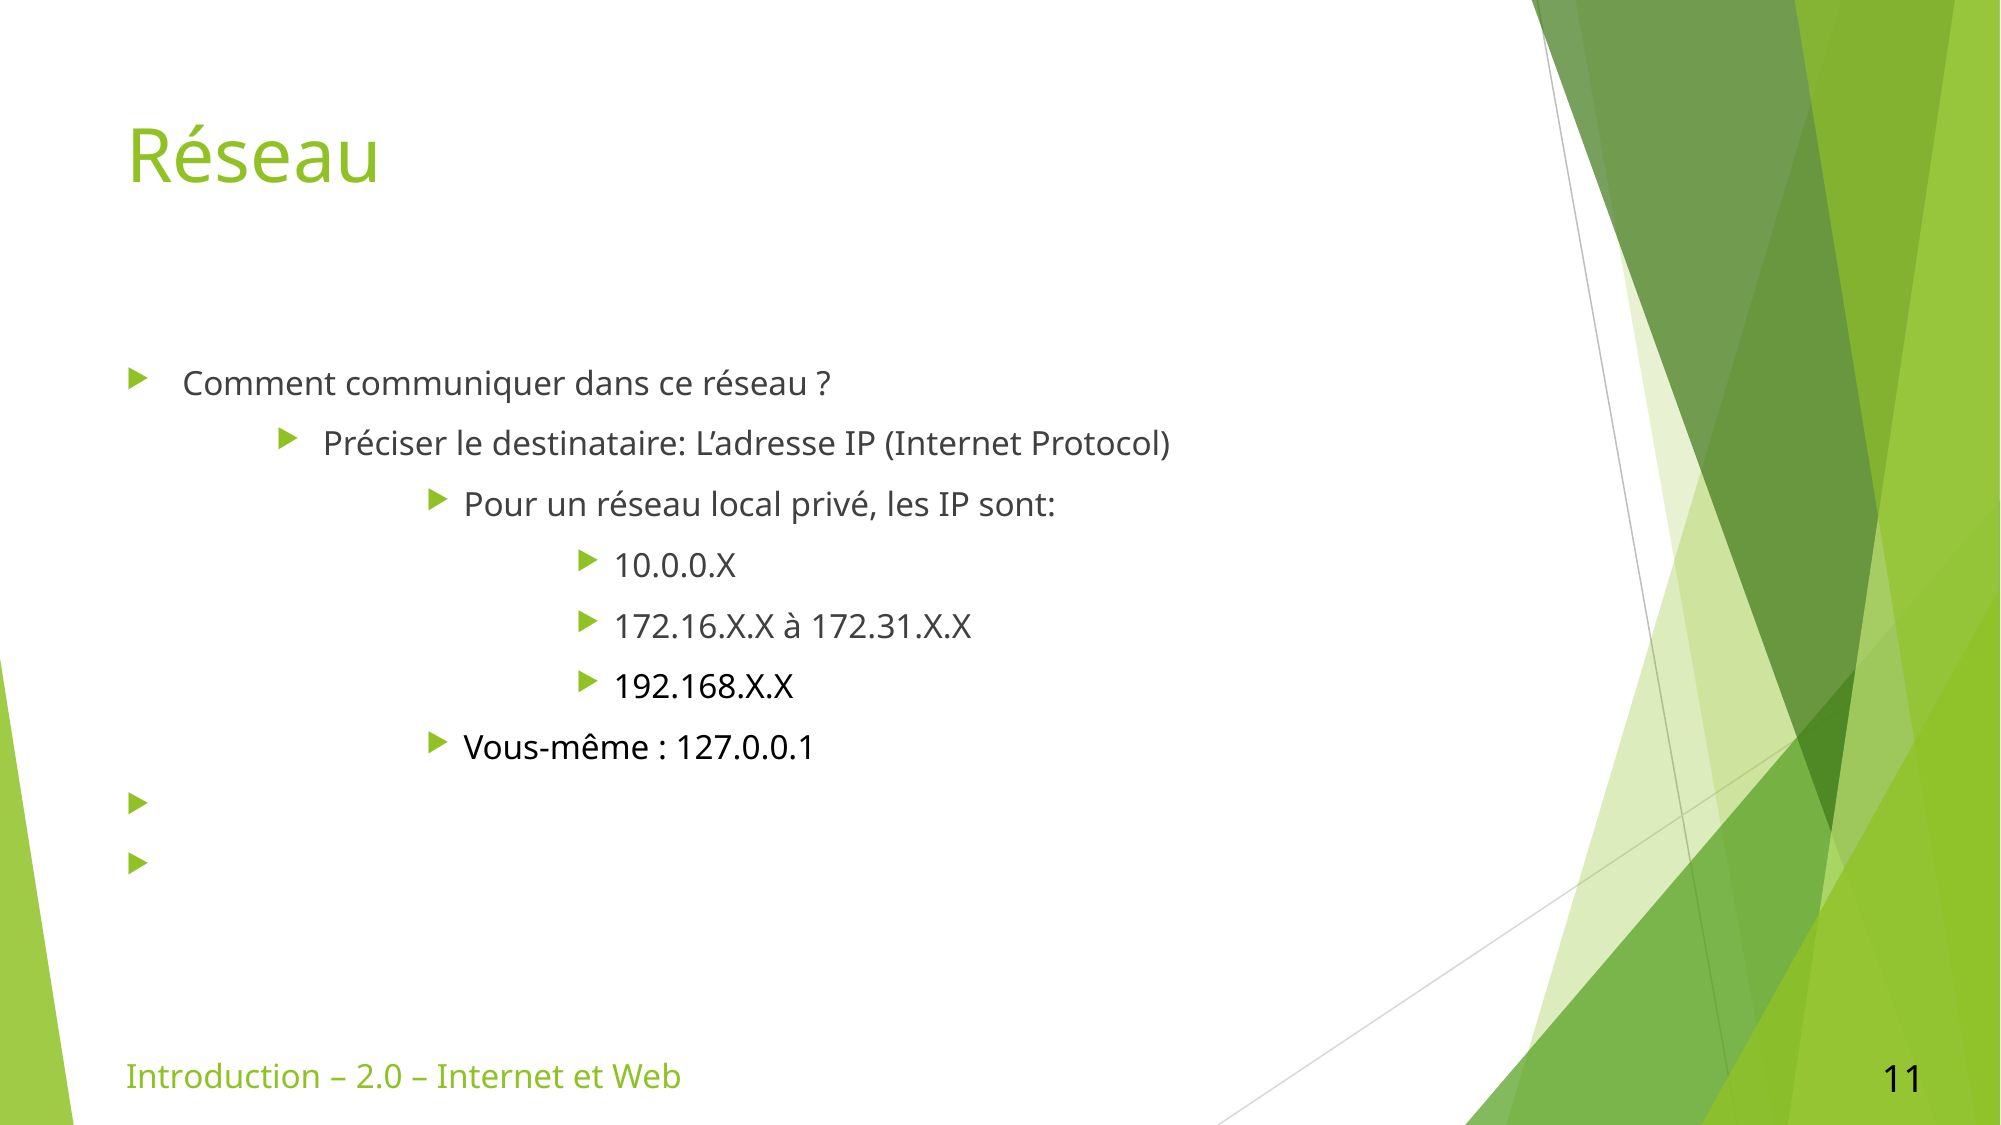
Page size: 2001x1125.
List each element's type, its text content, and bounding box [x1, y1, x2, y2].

text_box [1866, 1047, 1979, 1108]
text_box Introduction – 2.0 – Internet et Web [111, 1047, 1094, 1109]
title Réseau [111, 99, 1522, 317]
list Comment communiquer dans ce réseau ? Préciser le destinataire: L’adresse IP (Internet Protocol) Pour un réseau local privé, les IP sont: 10.0.0.X 172.16.X.X à 172.31.X.X 192.168.X.X Vous-même : 127.0.0.1 [111, 354, 1522, 992]
